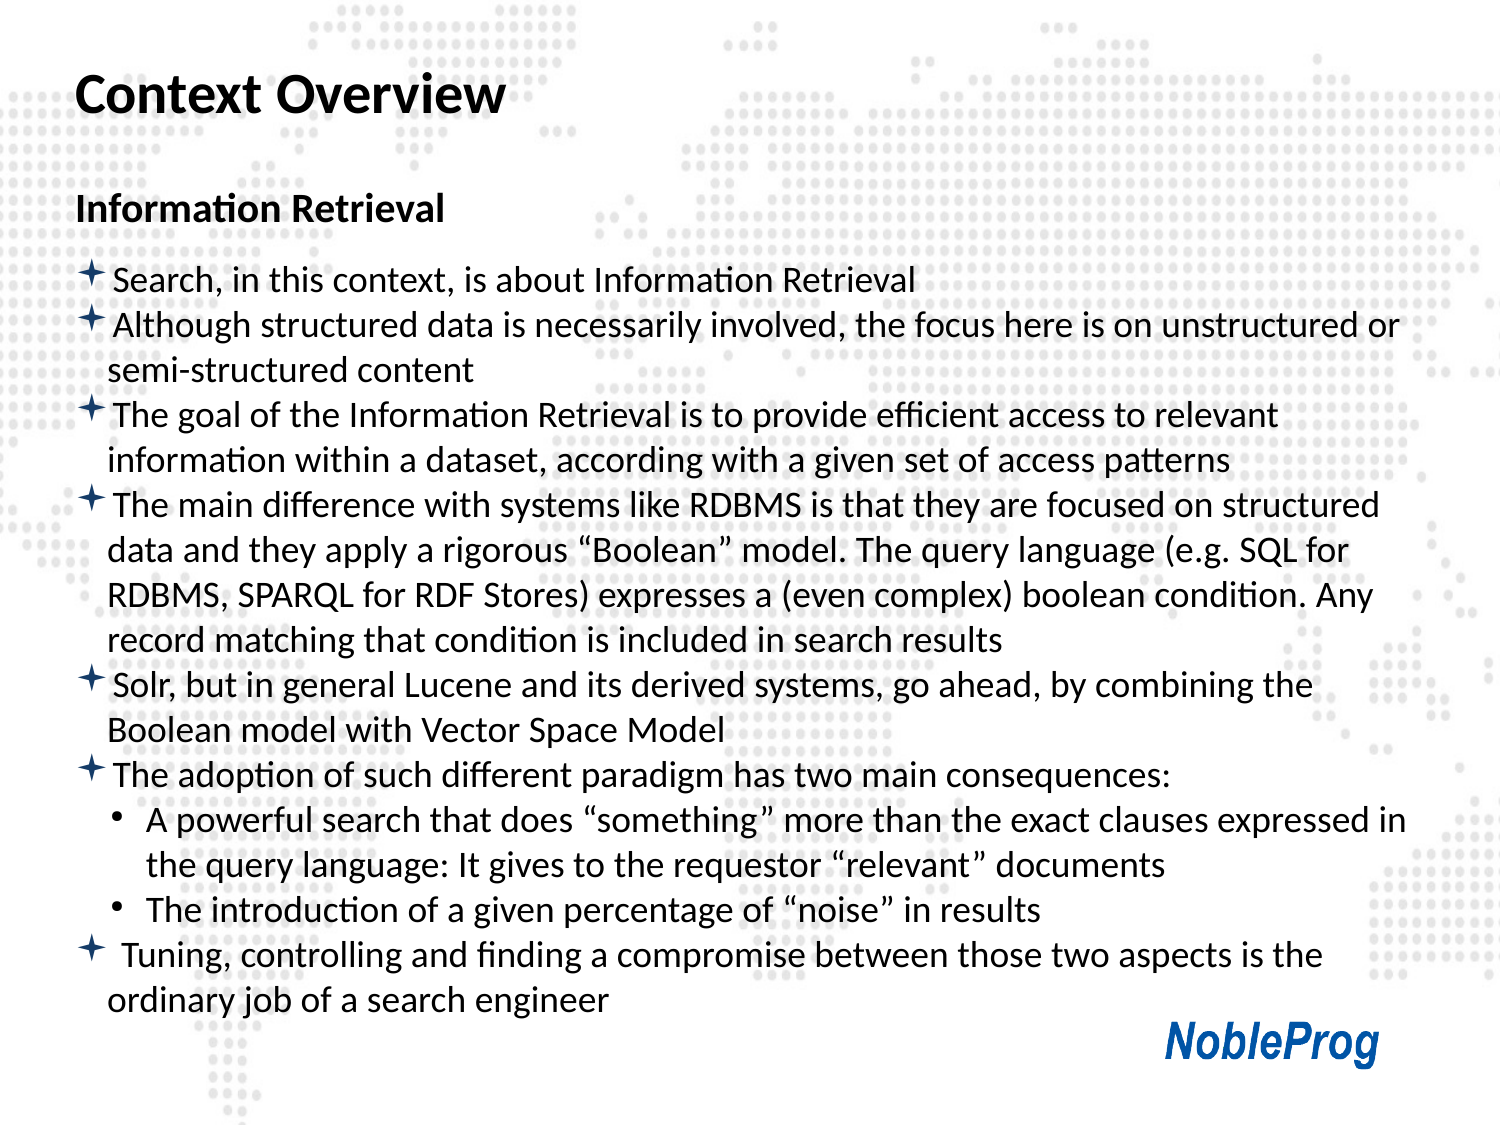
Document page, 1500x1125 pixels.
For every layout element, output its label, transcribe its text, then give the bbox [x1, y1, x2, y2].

text_box Information Retrieval [75, 180, 1425, 255]
text_box Context Overview [75, 55, 1425, 180]
text_box Search, in this context, is about Information Retrieval Although structured data is necessarily involved, the focus here is on unstructured or semi-structured content The goal of the Information Retrieval is to provide efficient access to relevant information within a dataset, according with a given set of access patterns The main difference with systems like RDBMS is that they are focused on structured data and they apply a rigorous “Boolean” model. The query language (e.g. SQL for RDBMS, SPARQL for RDF Stores) expresses a (even complex) boolean condition. Any record matching that condition is included in search results Solr, but in general Lucene and its derived systems, go ahead, by combining the Boolean model with Vector Space Model The adoption of such different paradigm has two main consequences: A powerful search that does “something” more than the exact clauses expressed in the query language: It gives to the requestor “relevant” documents The introduction of a given percentage of “noise” in results Tuning, controlling and finding a compromise between those two aspects is the ordinary job of a search engineer [1] https://cwiki.apache.org/confluence/display/solr/Taking+Solr+to+Production [2] http://127.0.0.1:8983/solr [75, 255, 1425, 906]
picture [0, 0, 1500, 1125]
